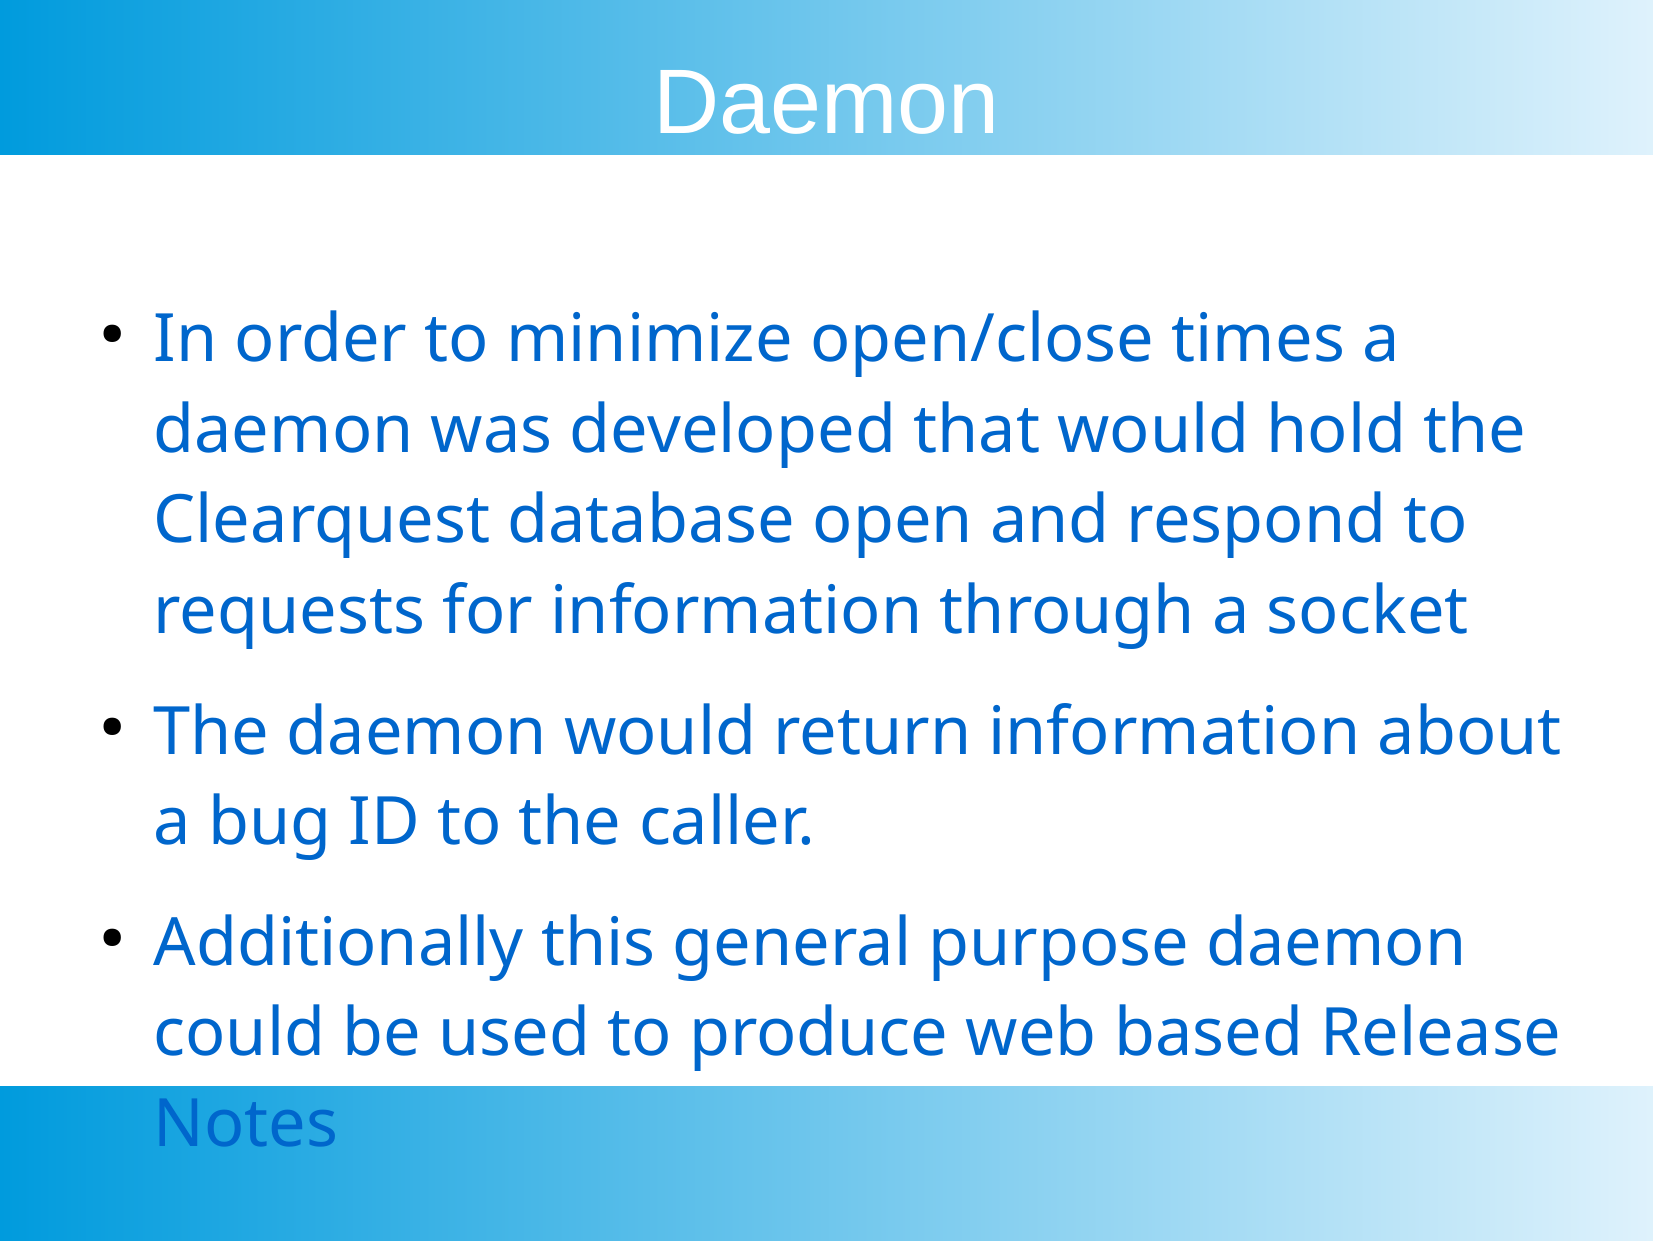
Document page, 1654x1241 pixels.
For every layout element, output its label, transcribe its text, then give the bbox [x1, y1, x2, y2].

title Daemon [82, 49, 1571, 155]
list In order to minimize open/close times a daemon was developed that would hold the Clearquest database open and respond to requests for information through a socket The daemon would return information about a bug ID to the caller. Additionally this general purpose daemon could be used to produce web based Release Notes [82, 290, 1571, 1010]
